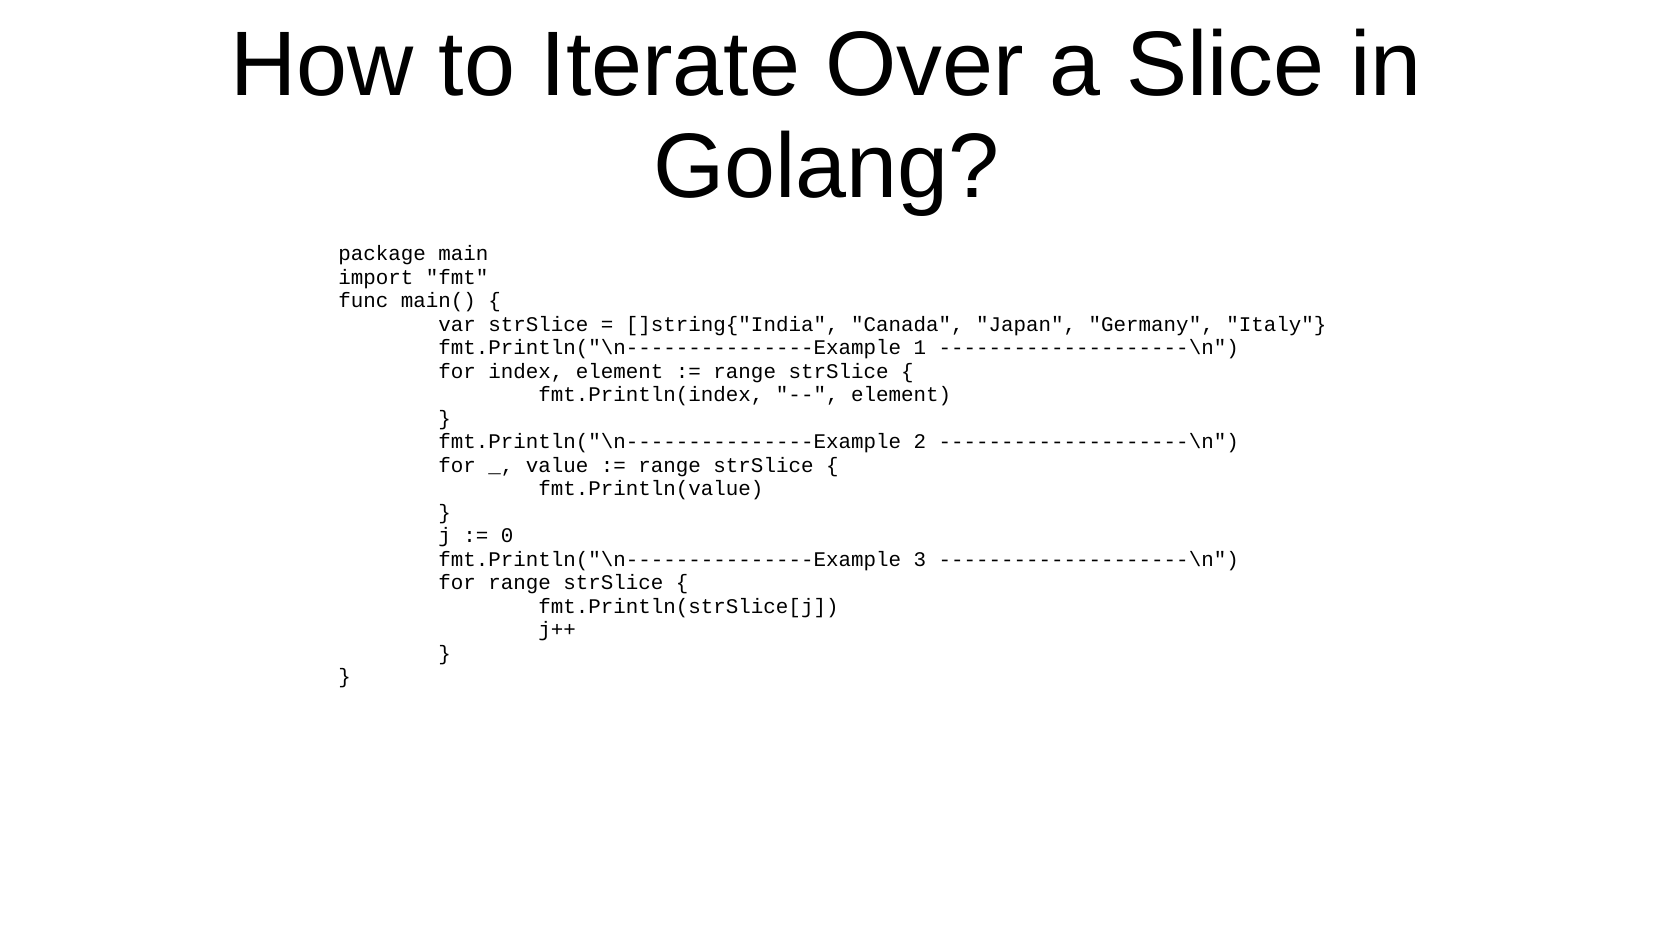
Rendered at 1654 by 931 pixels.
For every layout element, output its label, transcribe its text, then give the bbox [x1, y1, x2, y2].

text_box package main import "fmt" func main() { var strSlice = []string{"India", "Canada", "Japan", "Germany", "Italy"} fmt.Println("\n---------------Example 1 --------------------\n") for index, element := range strSlice { fmt.Println(index, "--", element) } fmt.Println("\n---------------Example 2 --------------------\n") for _, value := range strSlice { fmt.Println(value) } j := 0 fmt.Println("\n---------------Example 3 --------------------\n") for range strSlice { fmt.Println(strSlice[j]) j++ } } [323, 236, 1341, 698]
title How to Iterate Over a Slice in Golang? [82, 12, 1571, 218]
